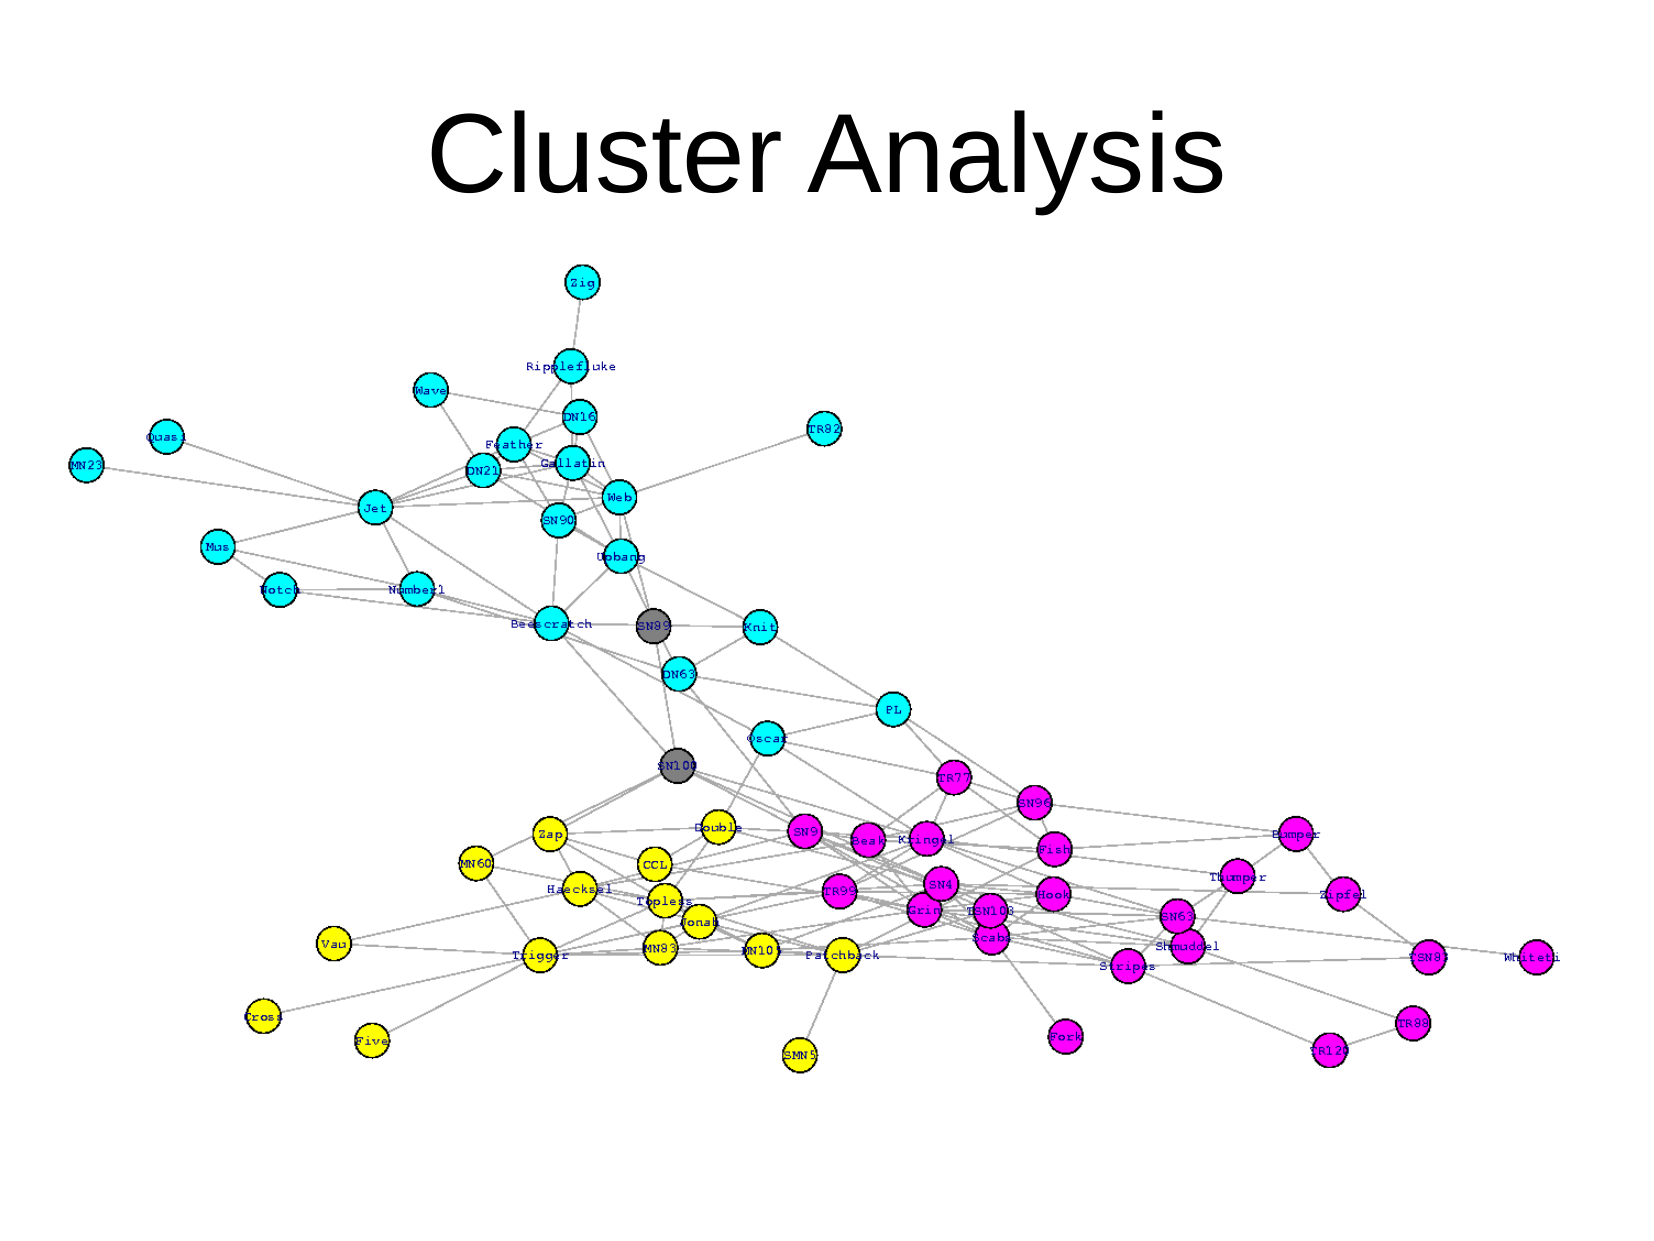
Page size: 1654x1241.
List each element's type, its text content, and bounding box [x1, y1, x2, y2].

picture [64, 258, 1560, 1079]
title Cluster Analysis [82, 49, 1571, 257]
